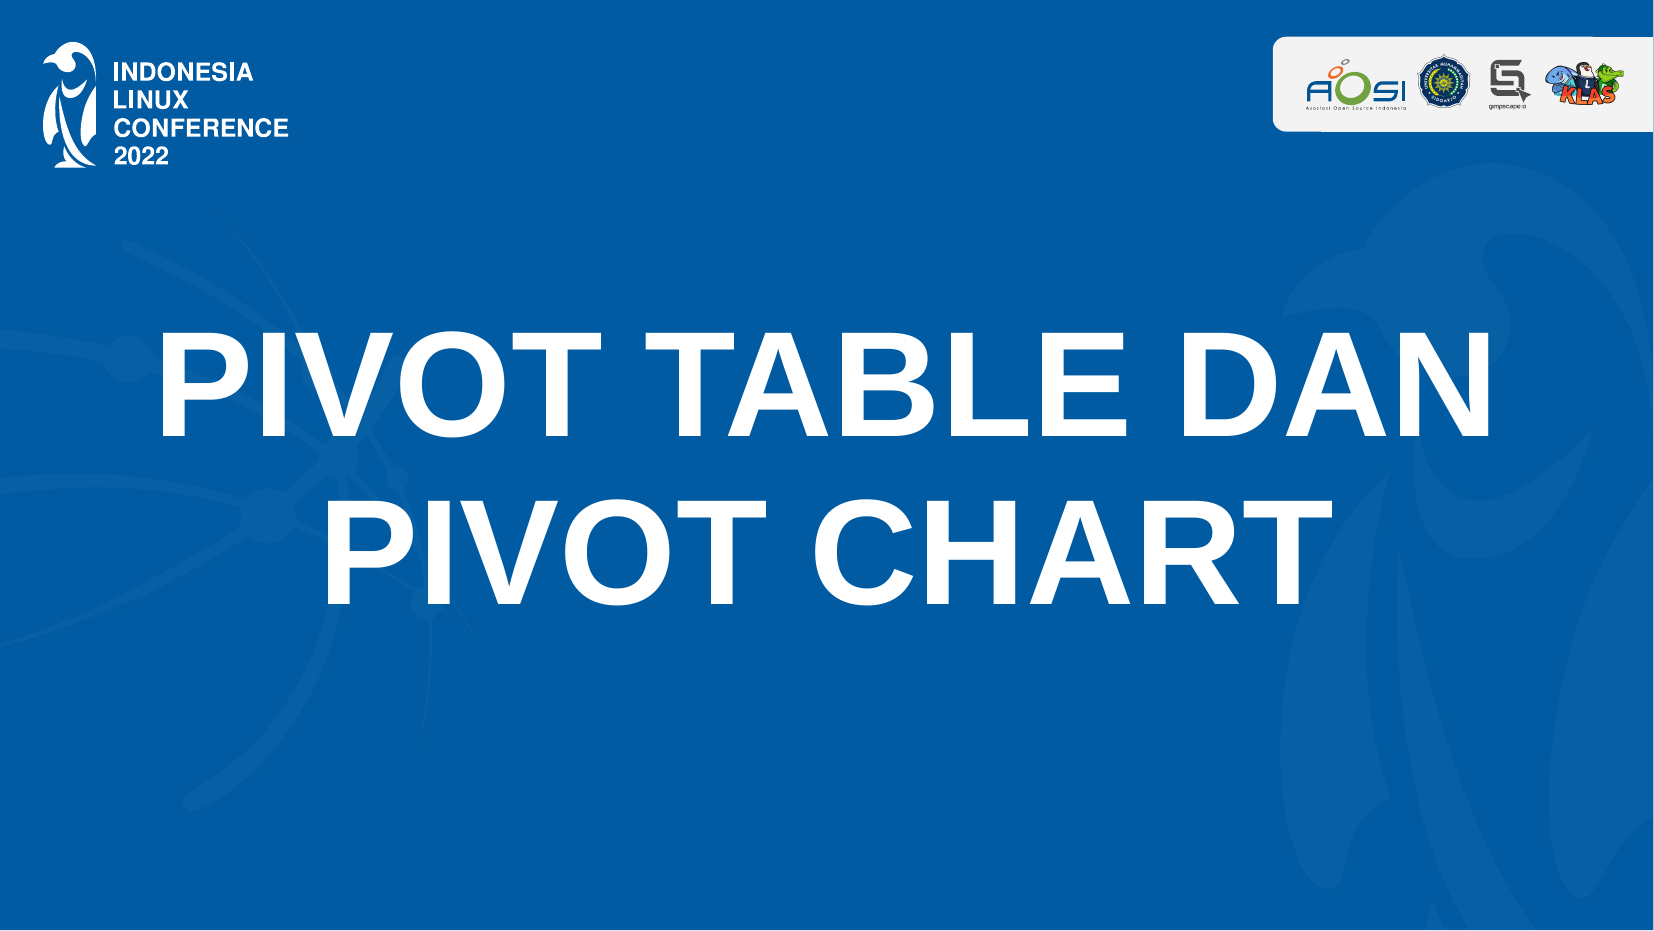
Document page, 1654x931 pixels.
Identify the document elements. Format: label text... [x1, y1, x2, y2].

text_box PIVOT TABLE DAN PIVOT CHART [138, 293, 1516, 644]
picture [1545, 62, 1624, 105]
picture [1417, 54, 1471, 108]
